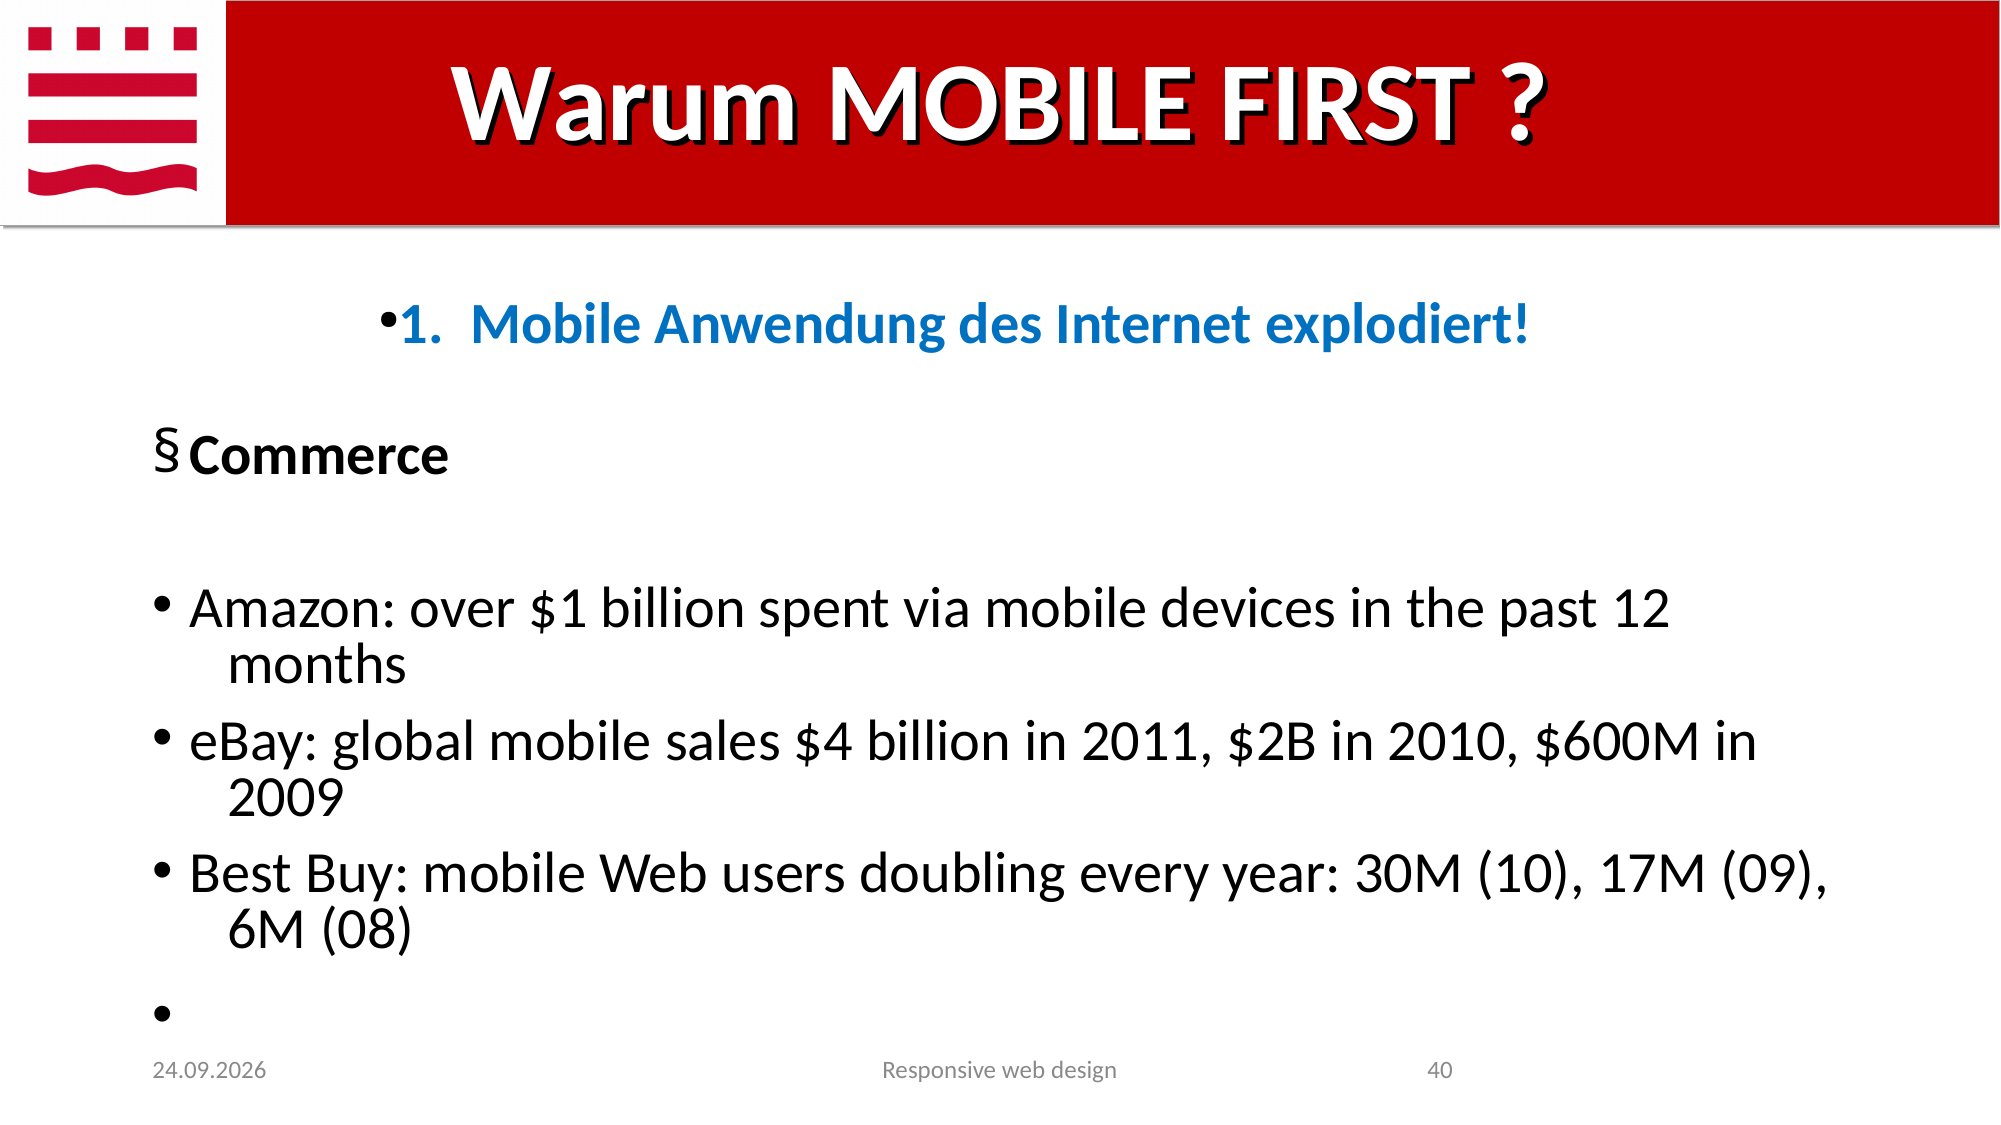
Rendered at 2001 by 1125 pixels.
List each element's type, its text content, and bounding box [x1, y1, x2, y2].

title 1. Mobile Anwendung des Internet explodiert! [92, 250, 1818, 400]
text_box Warum MOBILE FIRST ? [226, 0, 2000, 225]
text_box 2017/4/30 [137, 1042, 588, 1103]
text_box Responsive web design [662, 1042, 1338, 1103]
list Commerce Amazon: over $1 billion spent via mobile devices in the past 12 months eBay: global mobile sales $4 billion in 2011, $2B in 2010, $600M in 2009 Best Buy: mobile Web users doubling every year: 30M (10), 17M (09), 6M (08) [137, 422, 1863, 1020]
text_box [1412, 1042, 1863, 1103]
picture [0, 0, 226, 225]
